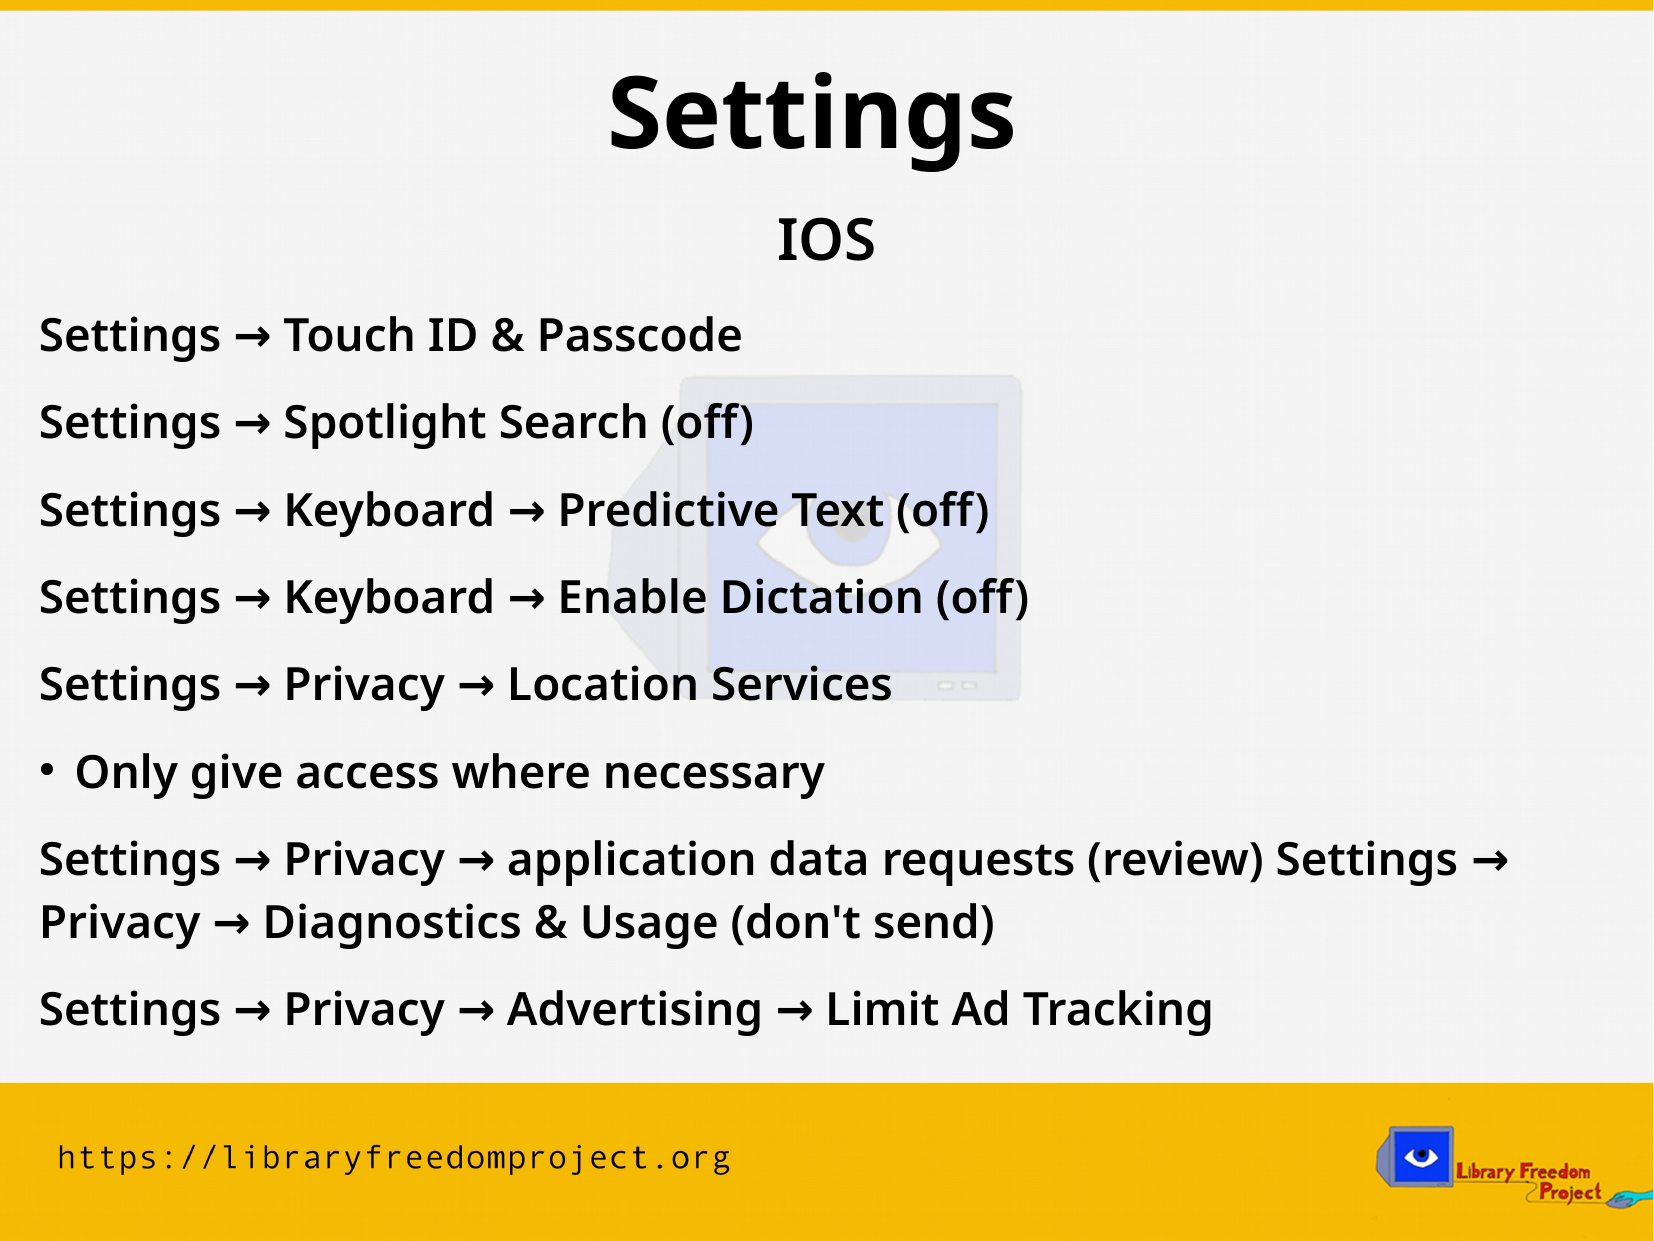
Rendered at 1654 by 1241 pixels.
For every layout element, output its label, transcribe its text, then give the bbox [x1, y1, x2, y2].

picture [0, 0, 1654, 1241]
text_box Settings [607, 41, 1047, 181]
text_box IOS Settings → Touch ID & Passcode Settings → Spotlight Search (off) Settings → Keyboard → Predictive Text (off) Settings → Keyboard → Enable Dictation (off) Settings → Privacy → Location Services Only give access where necessary Settings → Privacy → application data requests (review) Settings → Privacy → Diagnostics & Usage (don't send) Settings → Privacy → Advertising → Limit Ad Tracking [24, 191, 1630, 1111]
